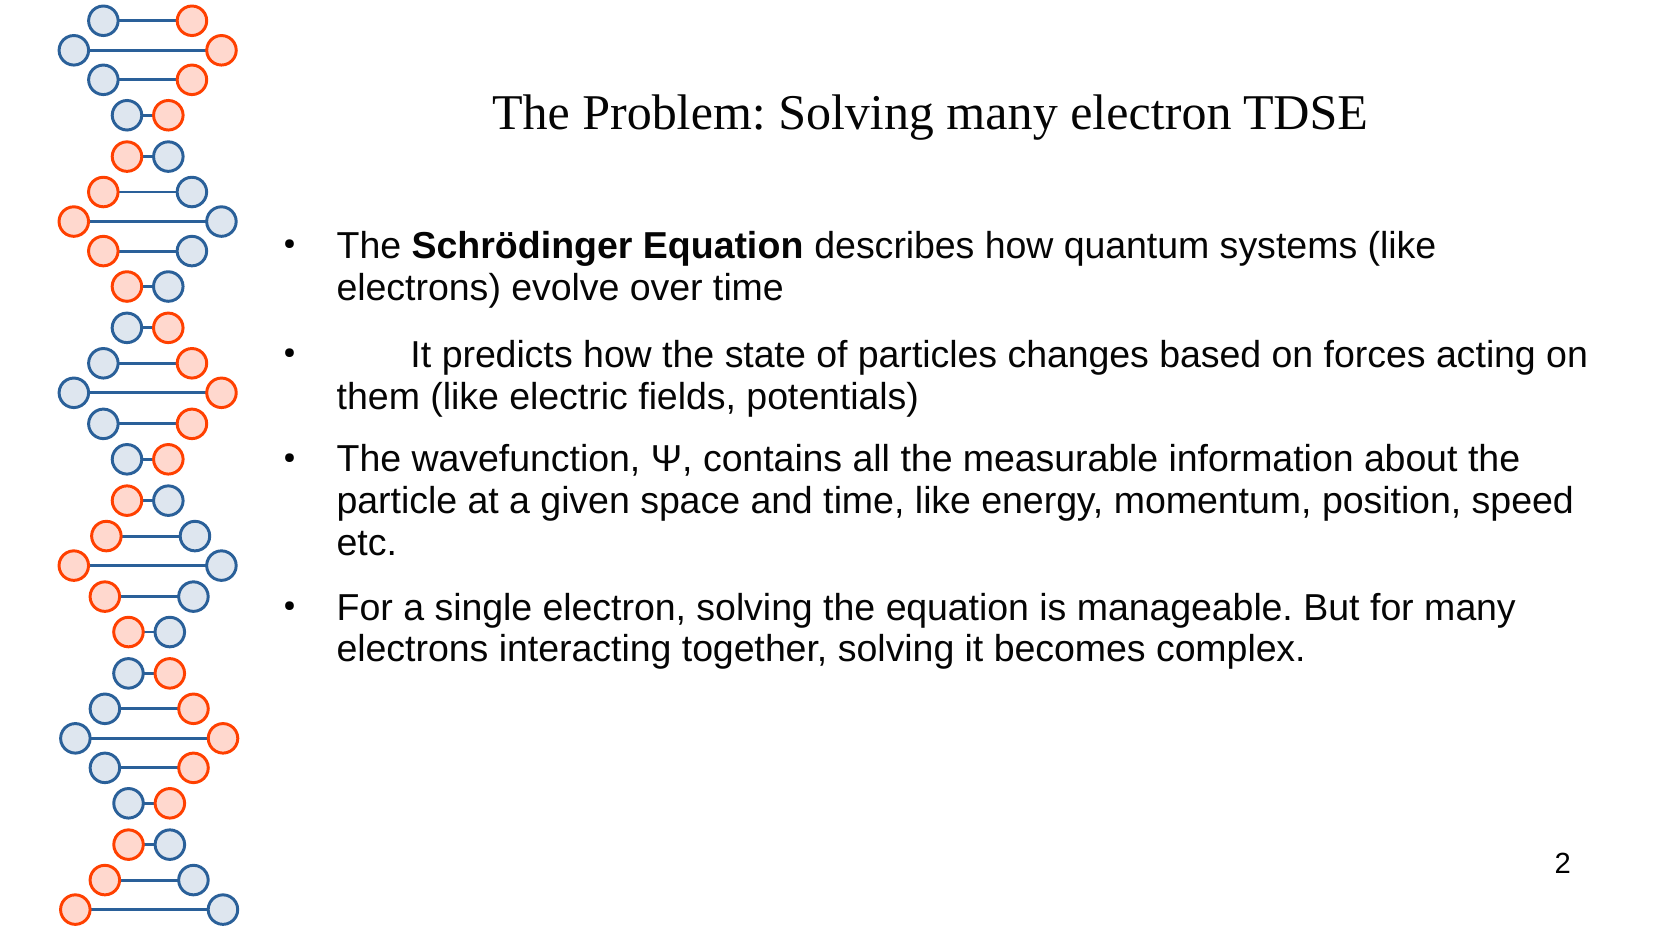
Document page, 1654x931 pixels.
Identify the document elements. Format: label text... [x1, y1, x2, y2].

list The Schrödinger Equation describes how quantum systems (like electrons) evolve over time It predicts how the state of particles changes based on forces acting on them (like electric fields, potentials) The wavefunction, Ψ, contains all the measurable information about the particle at a given space and time, like energy, momentum, position, speed etc. For a single electron, solving the equation is manageable. But for many electrons interacting together, solving it becomes complex. [265, 224, 1595, 764]
title The Problem: Solving many electron TDSE [265, 35, 1595, 189]
